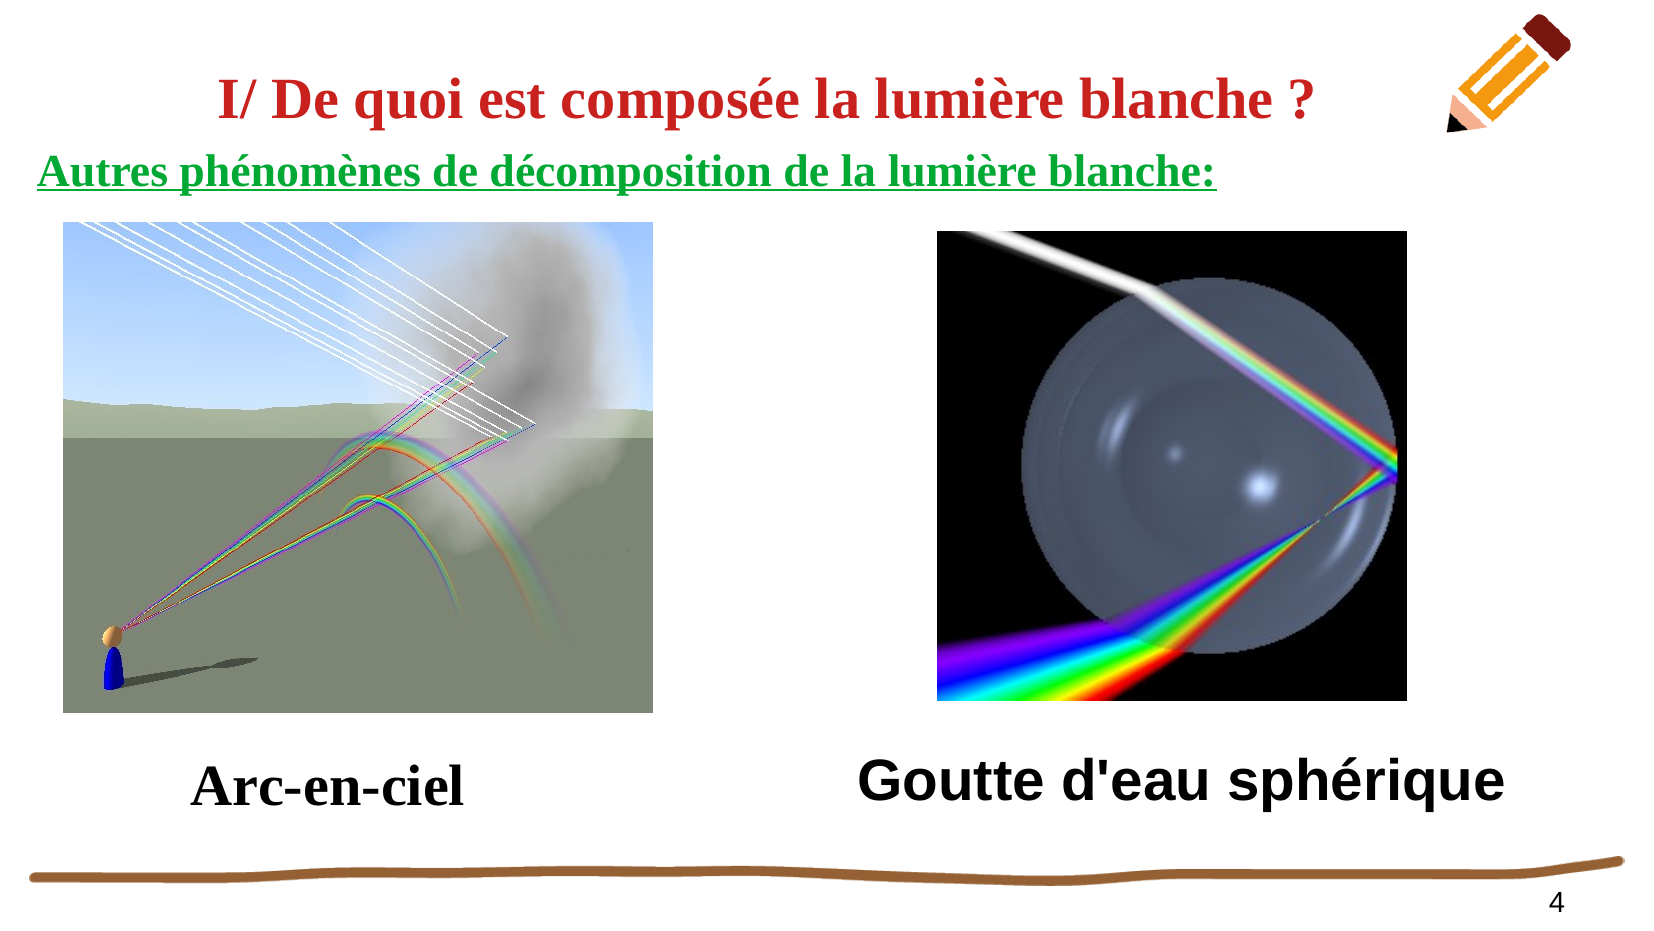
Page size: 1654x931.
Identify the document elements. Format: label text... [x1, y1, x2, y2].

text_box Autres phénomènes de décomposition de la lumière blanche: [22, 138, 1560, 229]
title I/ De quoi est composée la lumière blanche ? [88, 47, 1447, 138]
text_box Arc-en-ciel [175, 746, 516, 826]
picture [63, 222, 653, 713]
text_box Goutte d'eau sphérique [843, 740, 1522, 851]
picture [1446, 14, 1571, 133]
picture [29, 856, 1625, 886]
picture [937, 231, 1407, 701]
